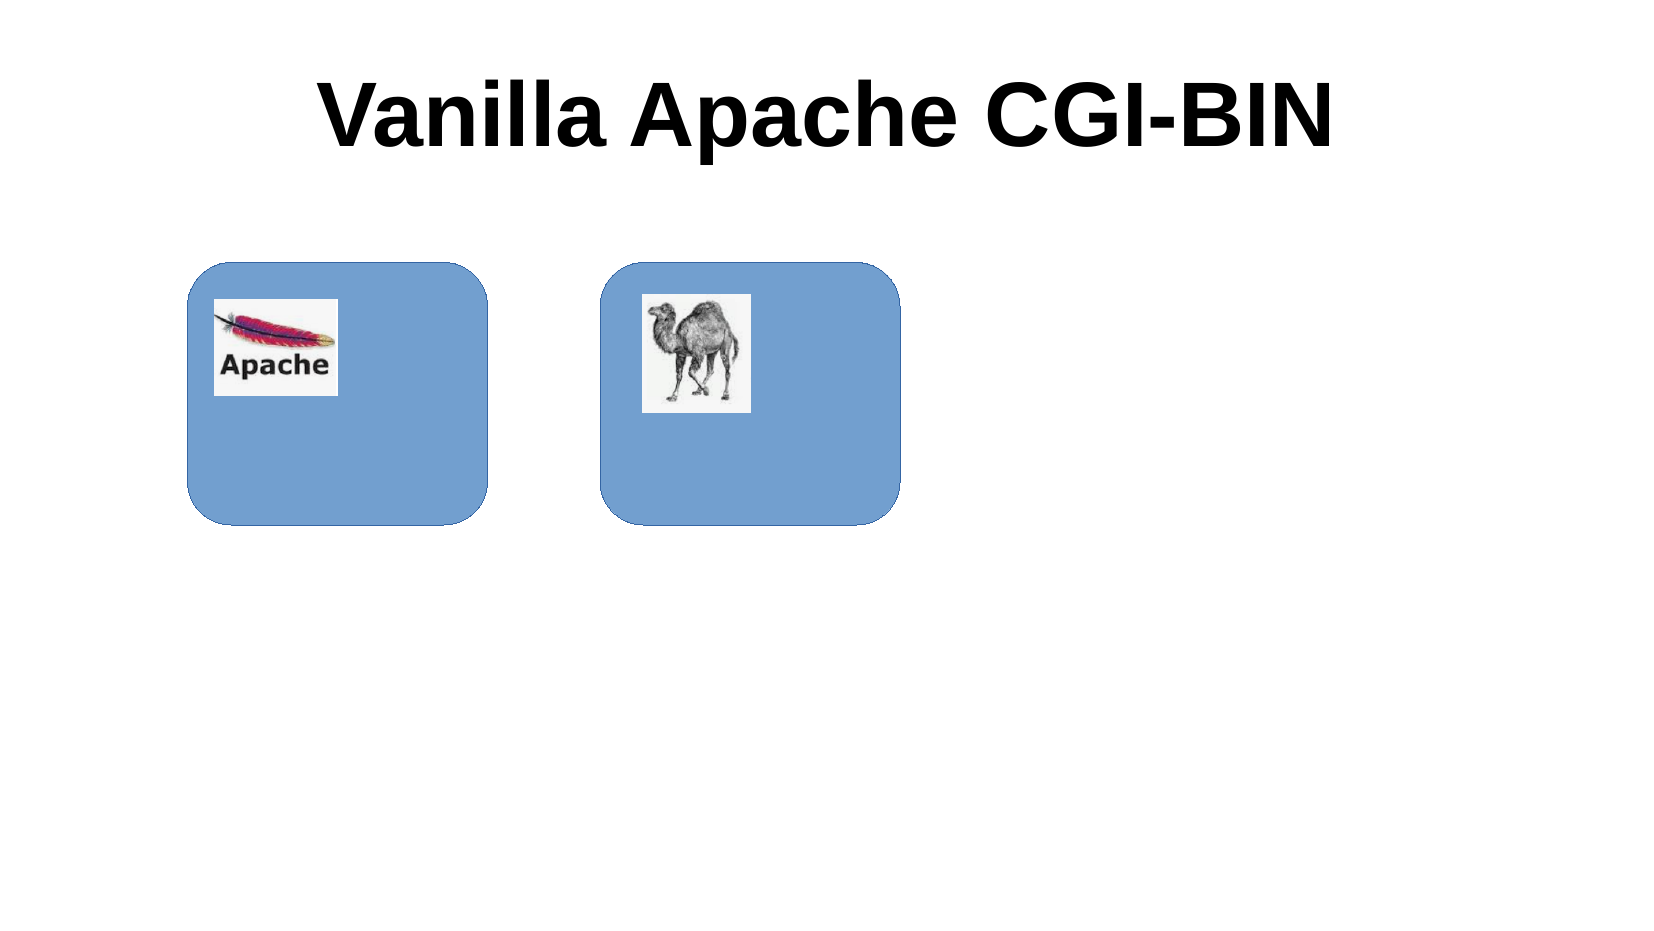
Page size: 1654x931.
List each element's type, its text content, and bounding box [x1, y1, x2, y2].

picture [642, 294, 751, 413]
title Vanilla Apache CGI-BIN [82, 37, 1571, 193]
text_box [187, 262, 488, 526]
picture [214, 299, 338, 396]
text_box [600, 262, 901, 526]
